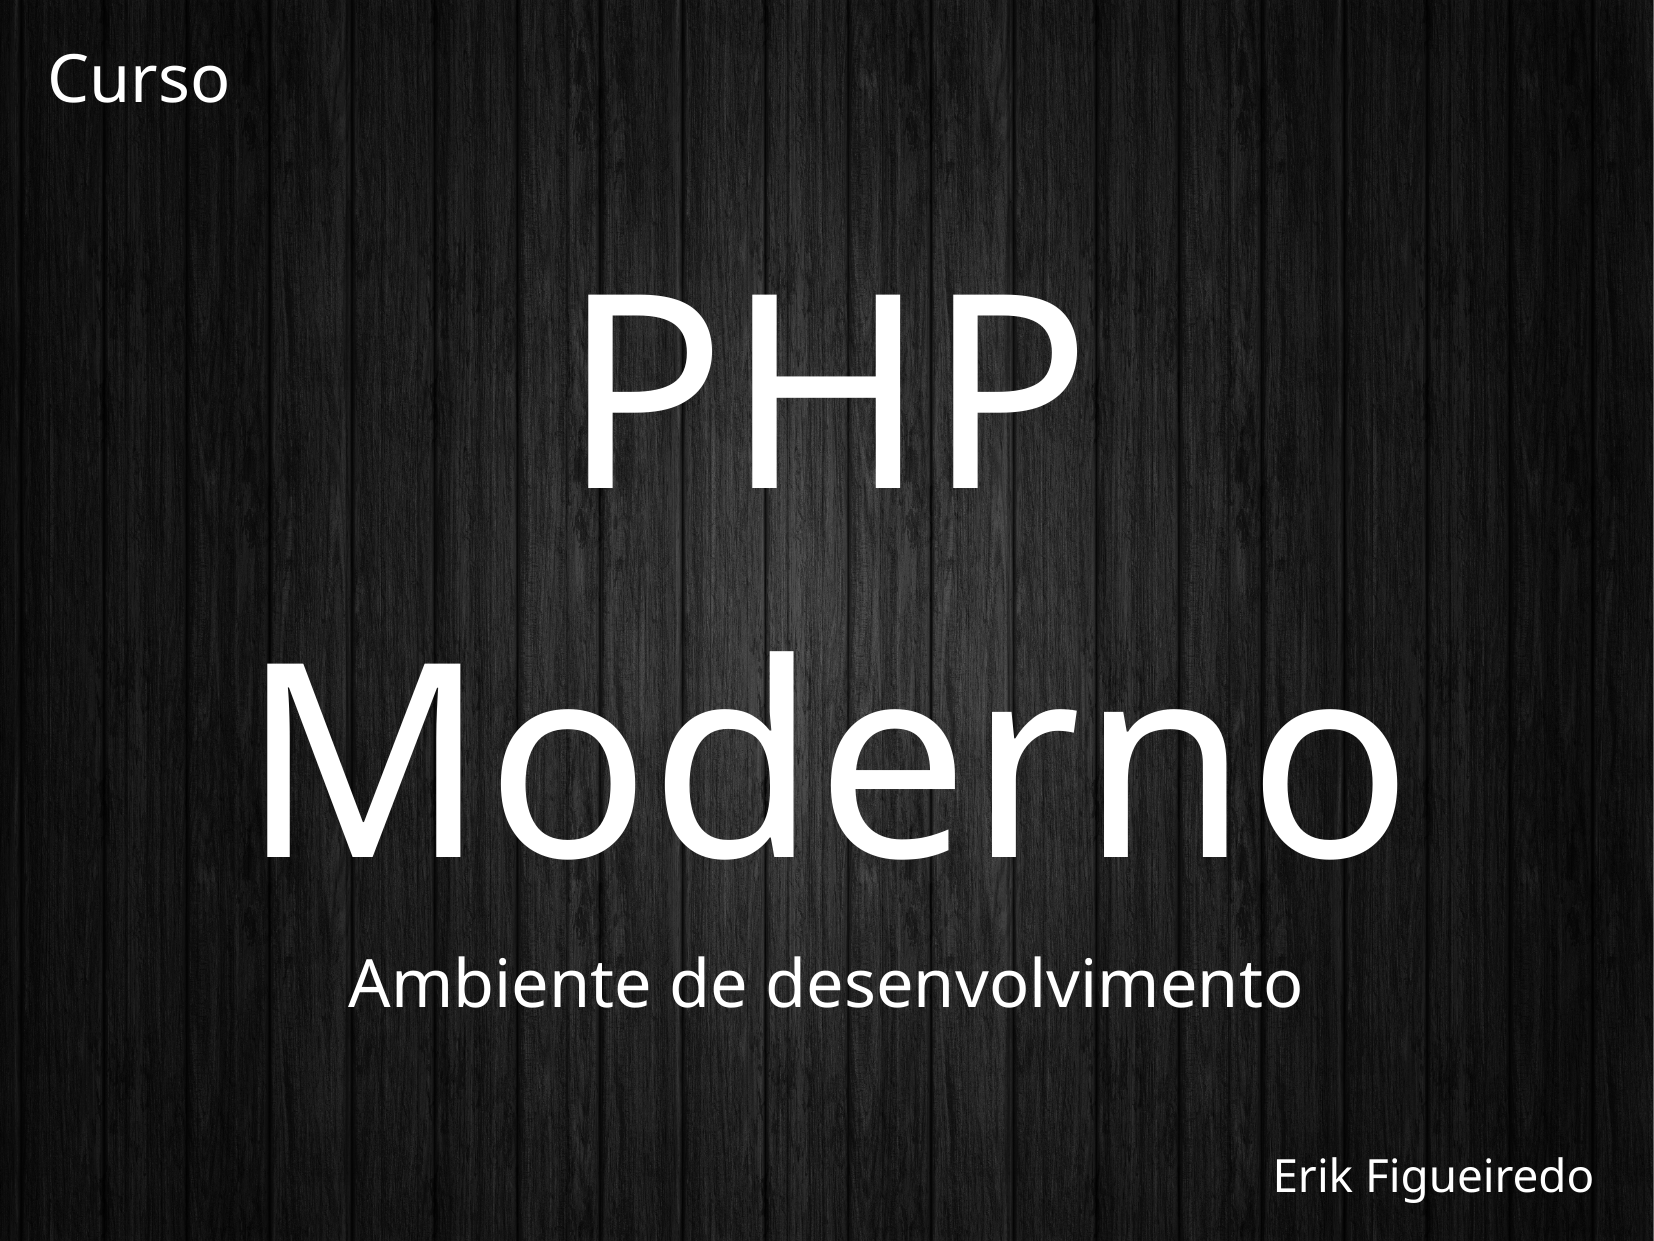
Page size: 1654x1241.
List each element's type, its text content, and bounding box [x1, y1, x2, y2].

picture [0, 0, 1654, 1241]
subtitle PHP Moderno Ambiente de desenvolvimento [82, 118, 1571, 1109]
text_box Erik Figueiredo [767, 1133, 1595, 1217]
text_box Curso [47, 35, 1087, 119]
